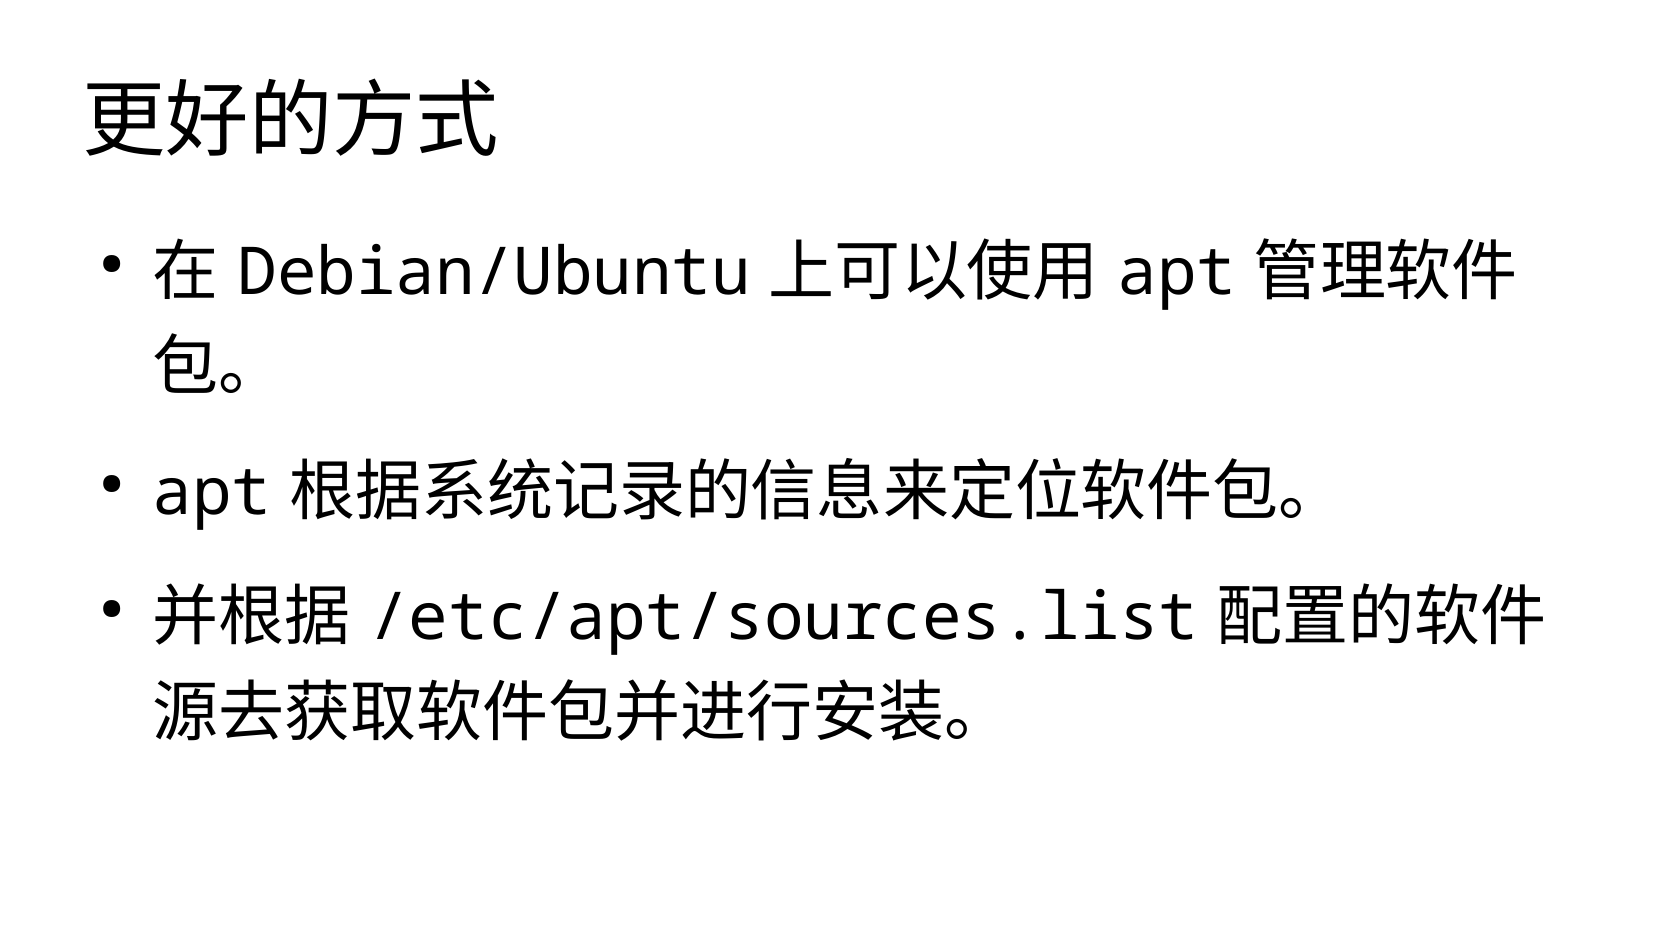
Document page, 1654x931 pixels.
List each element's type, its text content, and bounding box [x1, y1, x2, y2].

title 更好的方式 [82, 37, 1571, 189]
list 在Debian/Ubuntu上可以使用apt管理软件包。 apt根据系统记录的信息来定位软件包。 并根据/etc/apt/sources.list配置的软件源去获取软件包并进行安装。 [82, 217, 1571, 758]
